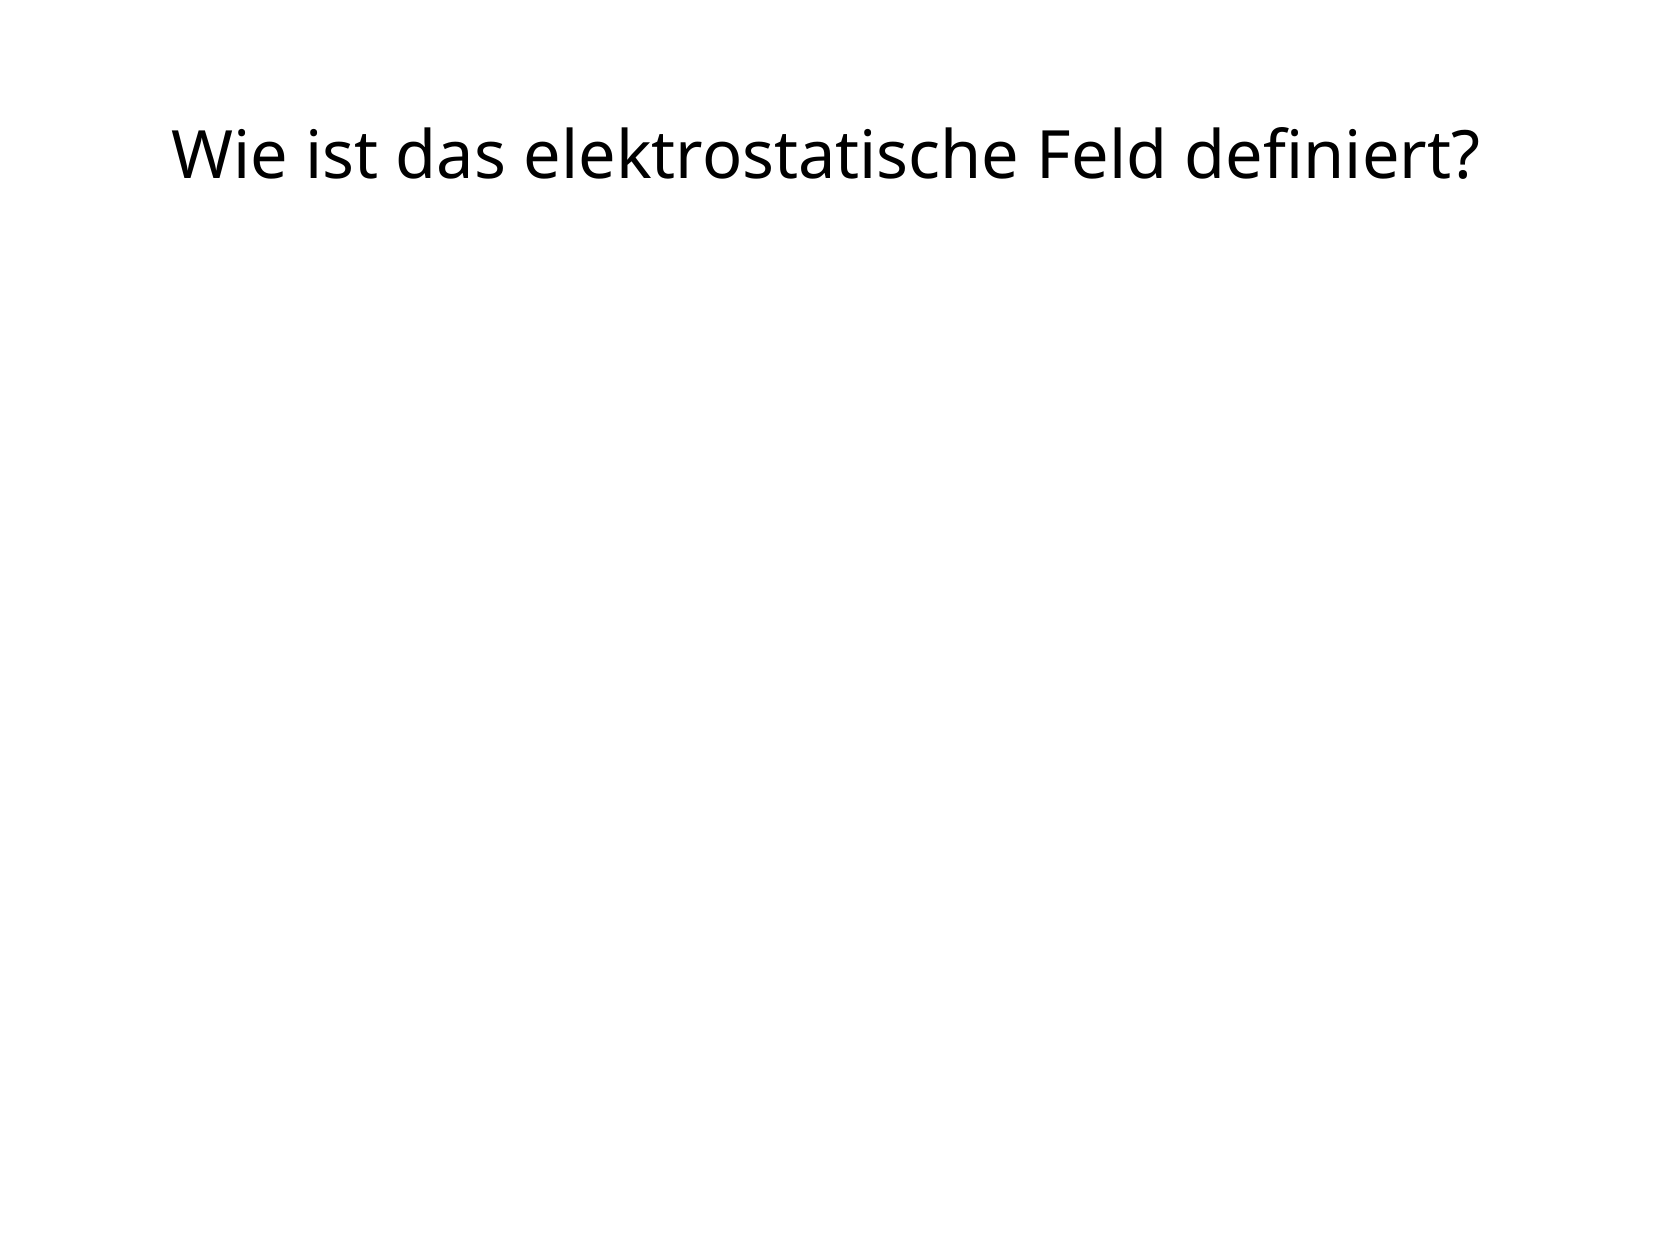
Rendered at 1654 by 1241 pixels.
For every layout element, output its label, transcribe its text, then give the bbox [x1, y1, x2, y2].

title Wie ist das elektrostatische Feld definiert? [82, 49, 1571, 257]
